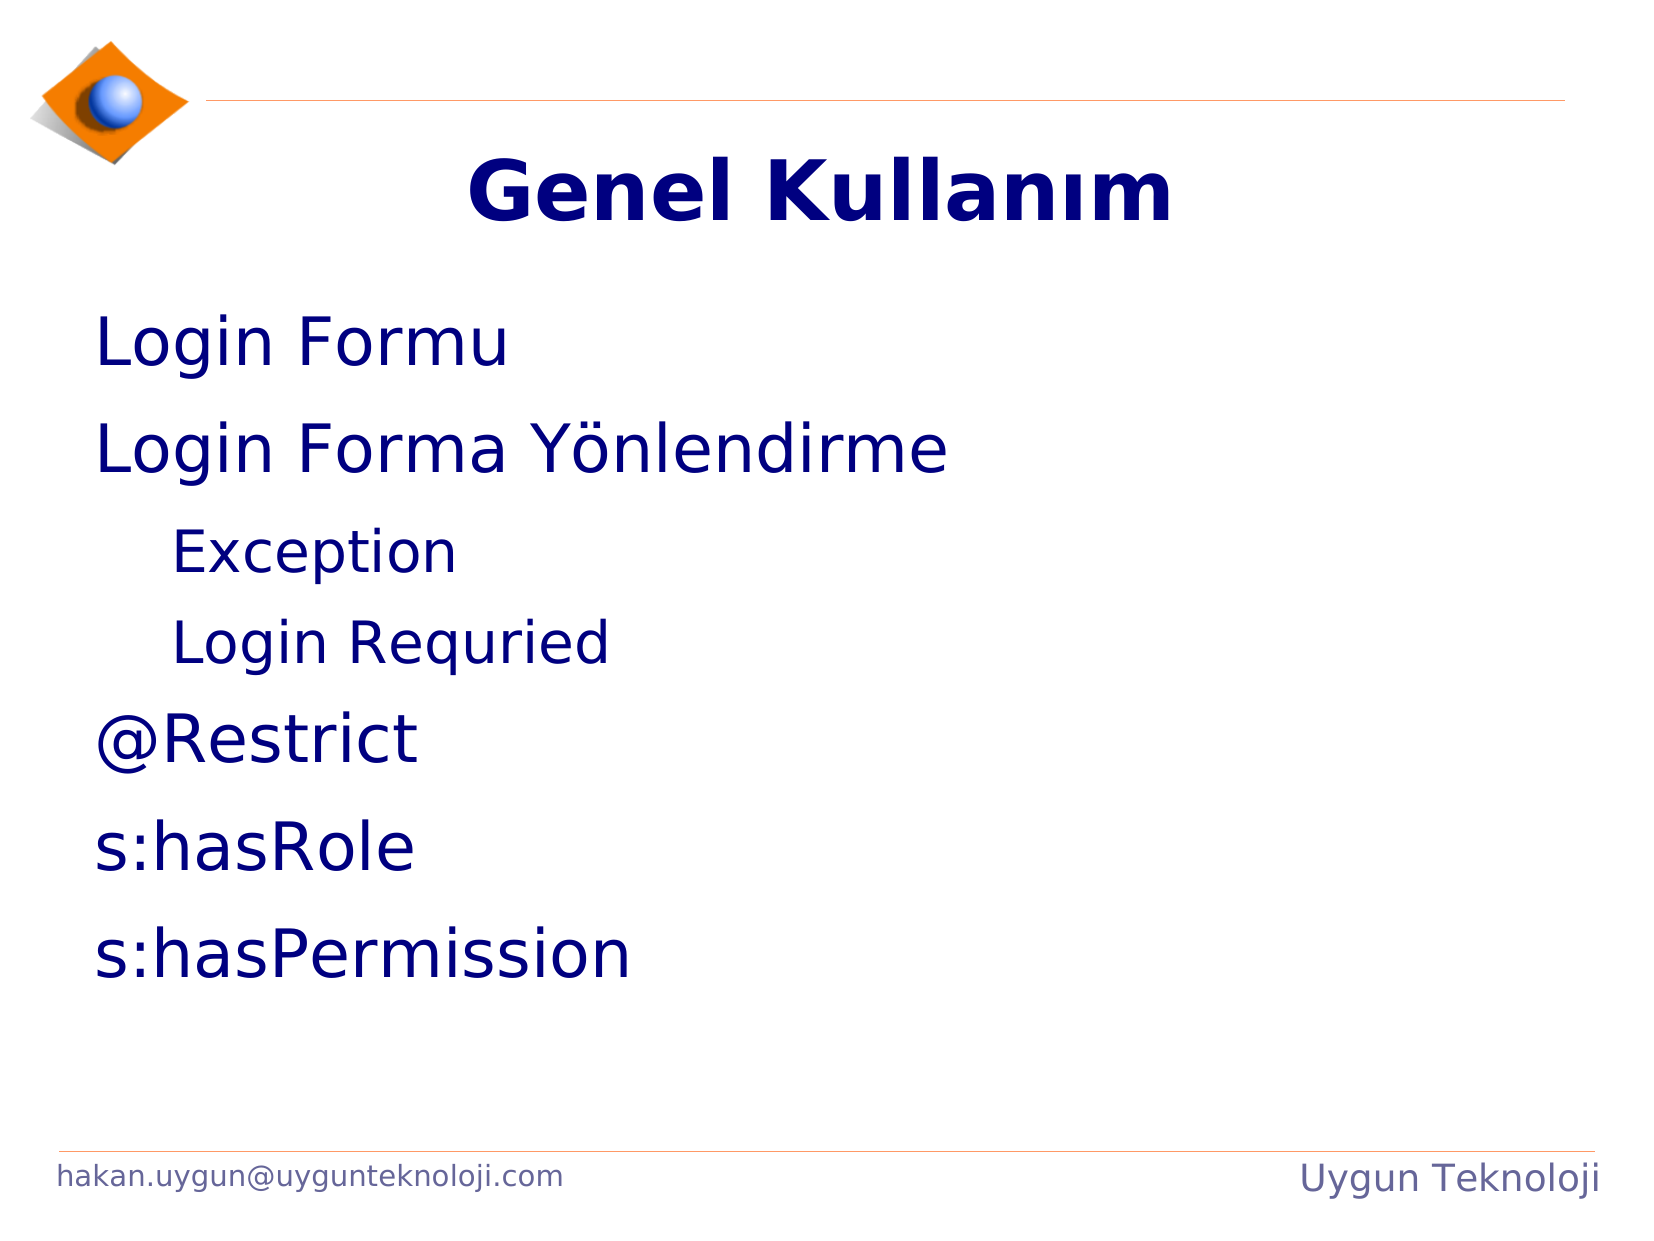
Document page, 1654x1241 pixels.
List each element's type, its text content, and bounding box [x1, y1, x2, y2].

list Login Formu Login Forma Yönlendirme Exception Login Requried @Restrict s:hasRole s:hasPermission [76, 303, 1565, 1108]
title Genel Kullanım [76, 95, 1565, 288]
picture [29, 29, 191, 178]
